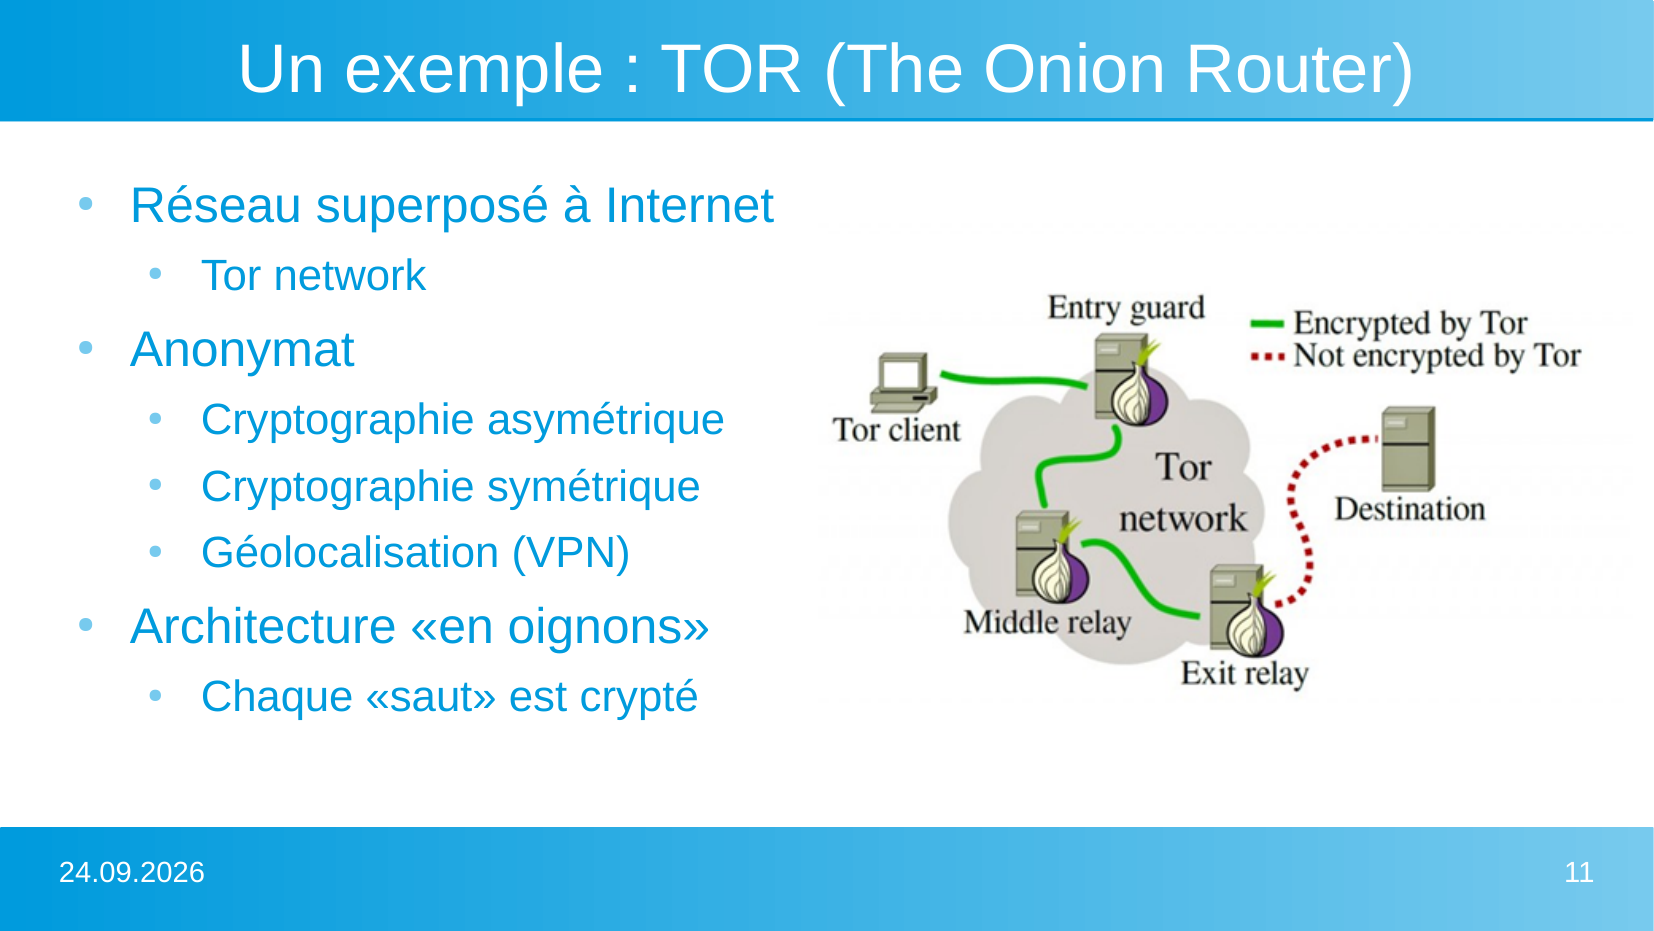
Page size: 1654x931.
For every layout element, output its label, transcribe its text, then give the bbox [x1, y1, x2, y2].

list Réseau superposé à Internet Tor network Anonymat Cryptographie asymétrique Cryptographie symétrique Géolocalisation (VPN) Architecture «en oignons» Chaque «saut» est crypté [59, 177, 809, 768]
picture [816, 208, 1636, 709]
title Un exemple : TOR (The Onion Router) [59, 29, 1595, 108]
